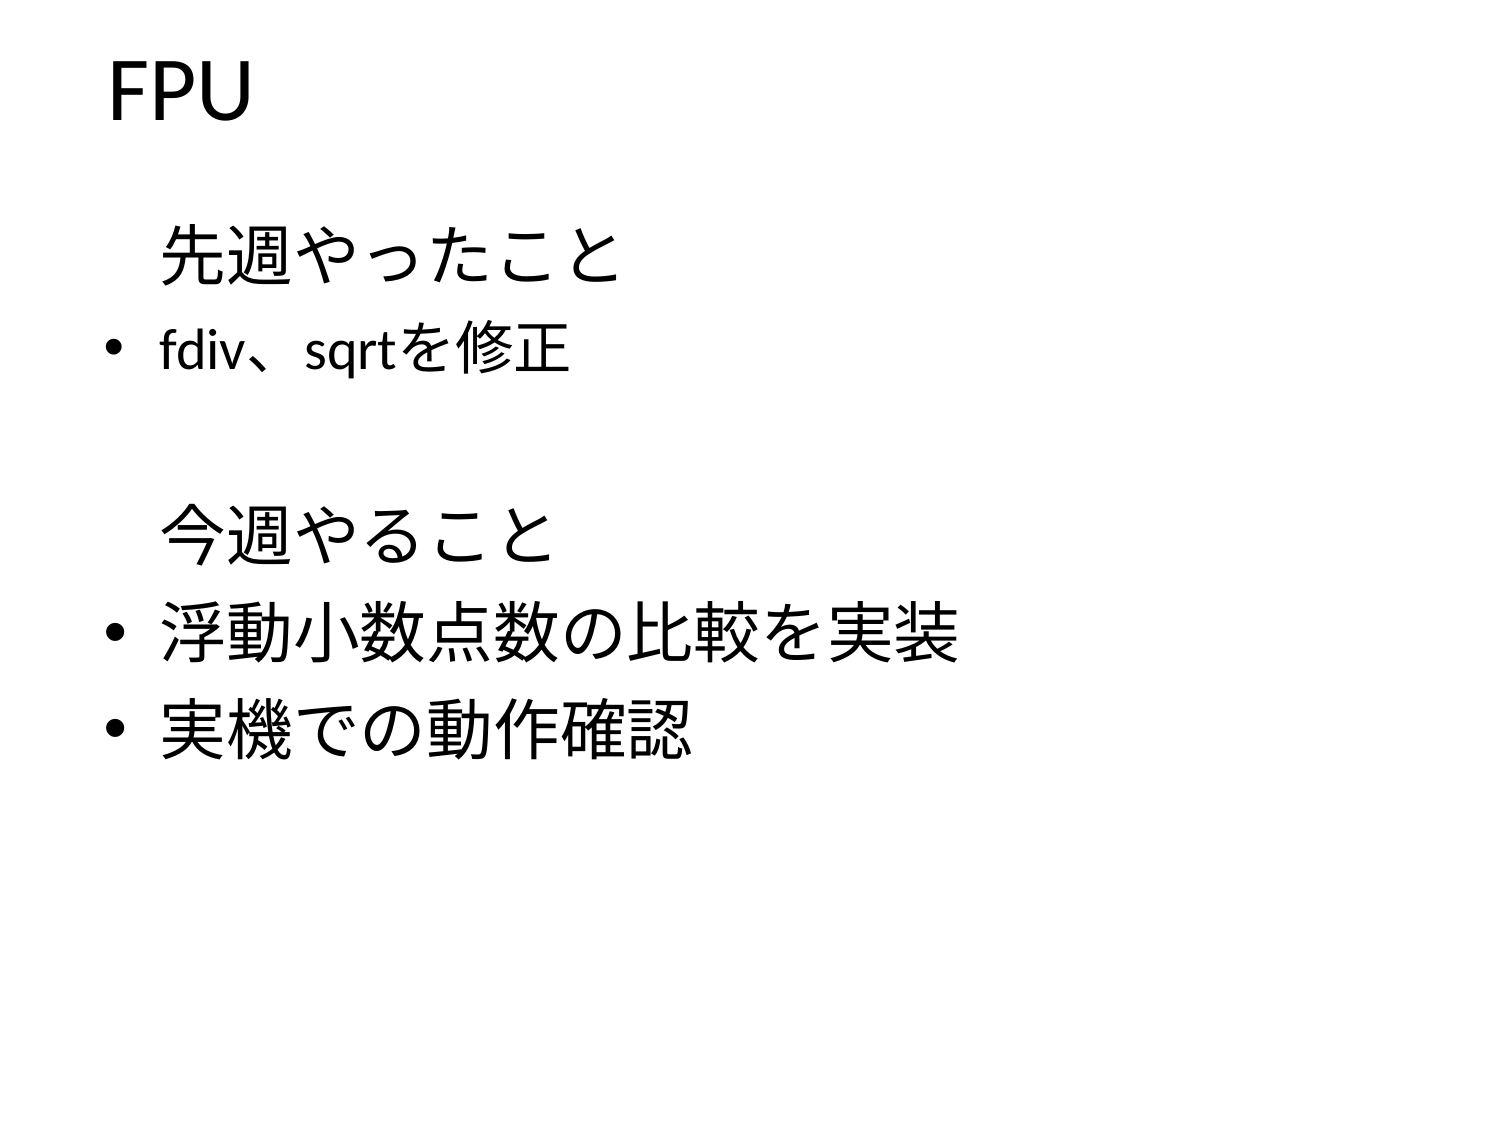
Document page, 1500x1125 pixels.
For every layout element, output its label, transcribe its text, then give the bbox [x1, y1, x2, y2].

list 先週やったこと fdiv、sqrtを修正 今週やること 浮動小数点数の比較を実装 実機での動作確認 [88, 206, 1439, 950]
title FPU [0, 0, 857, 178]
